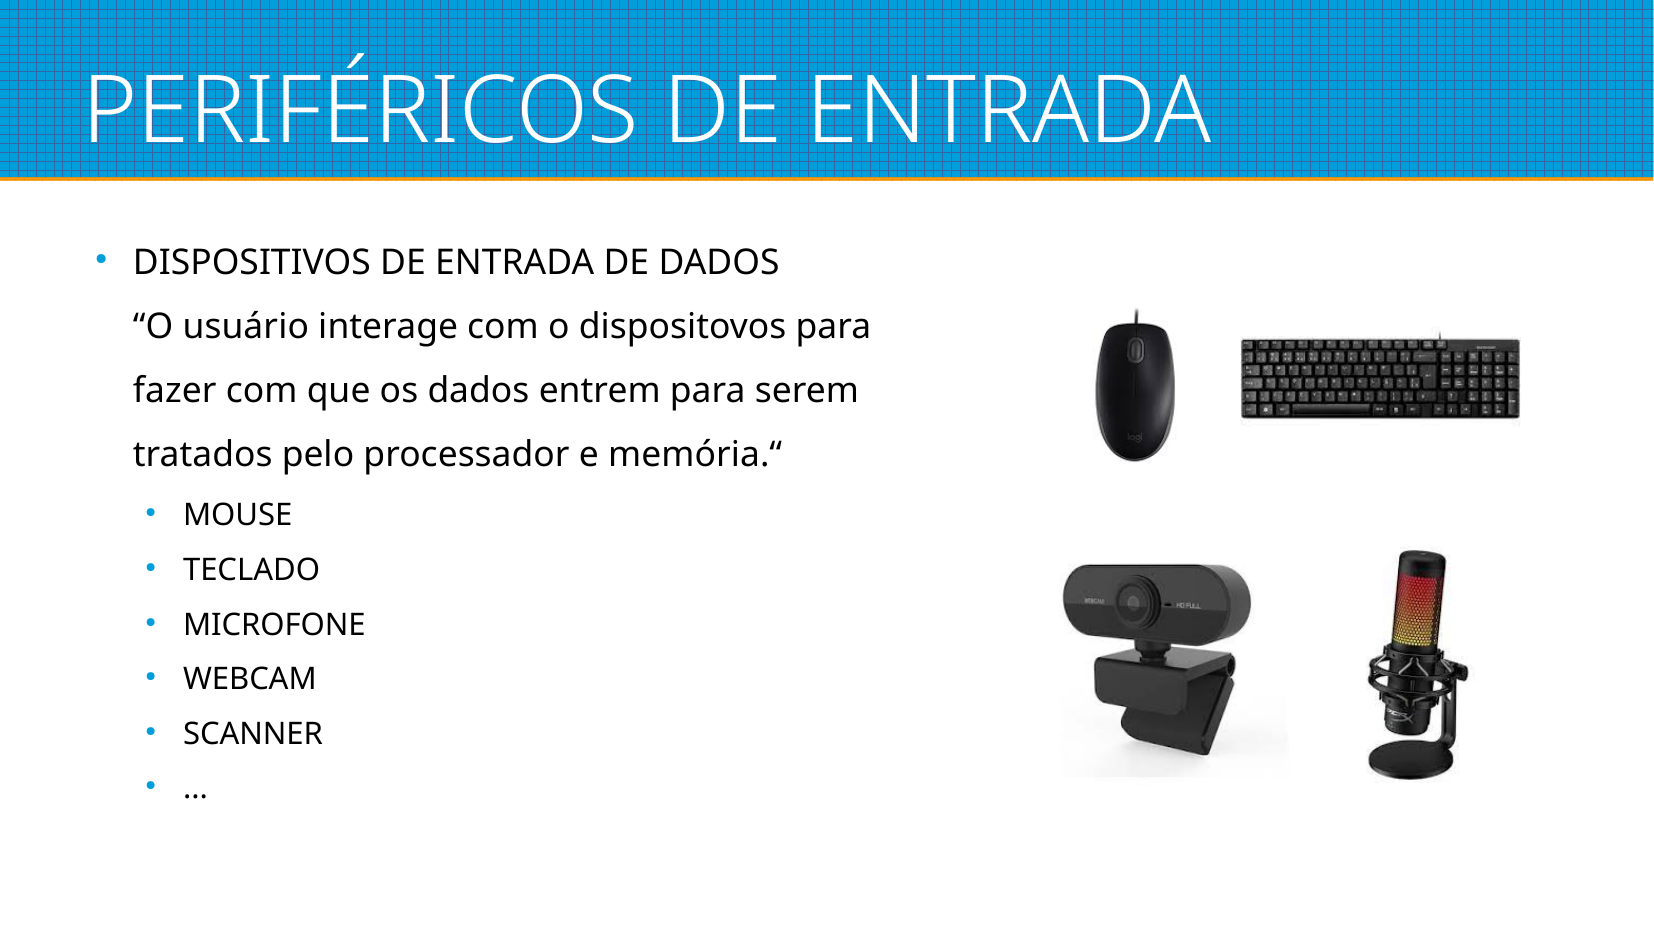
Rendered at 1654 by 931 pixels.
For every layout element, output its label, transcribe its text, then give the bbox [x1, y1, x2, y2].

list DISPOSITIVOS DE ENTRADA DE DADOS “O usuário interage com o dispositovos para fazer com que os dados entrem para serem tratados pelo processador e memória.“ MOUSE TECLADO MICROFONE WEBCAM SCANNER ... [82, 236, 1563, 811]
picture [974, 236, 1521, 517]
picture [1050, 546, 1536, 796]
title PERIFÉRICOS DE ENTRADA [82, 14, 1571, 171]
